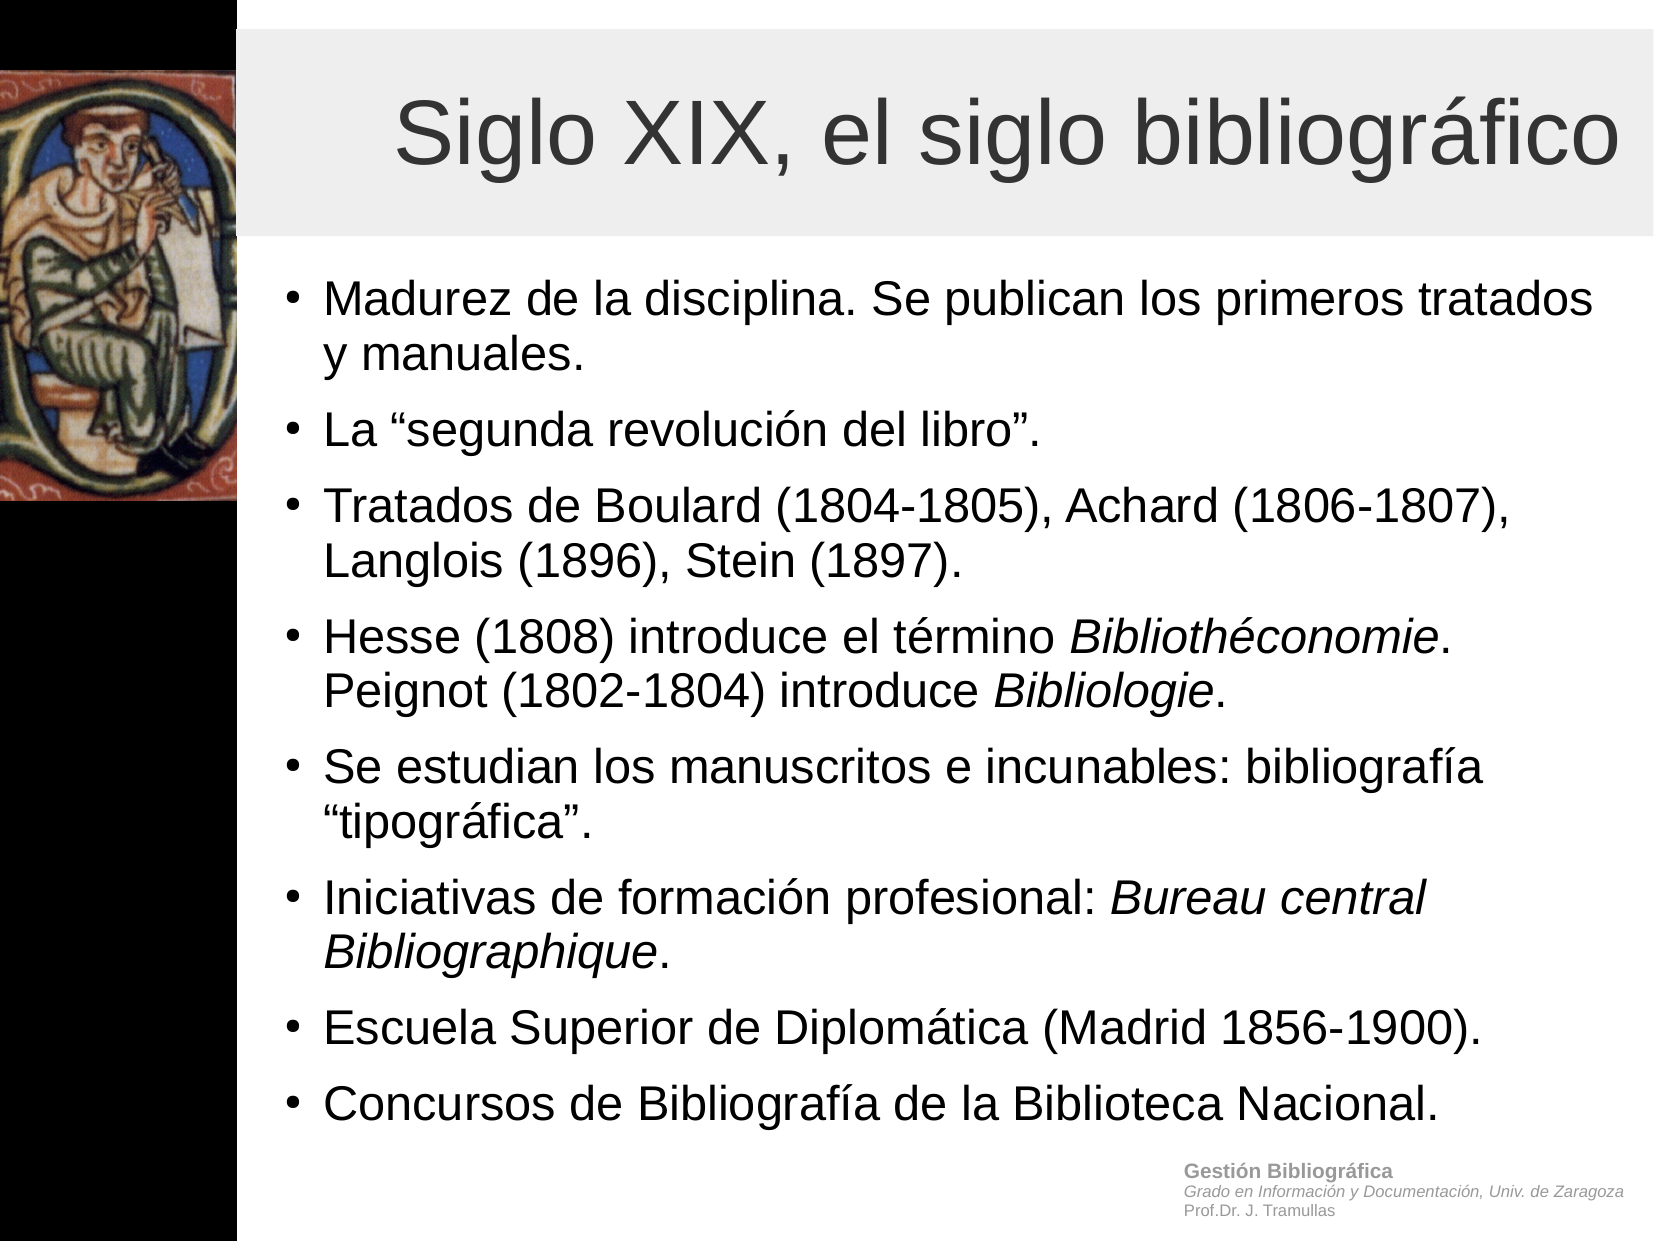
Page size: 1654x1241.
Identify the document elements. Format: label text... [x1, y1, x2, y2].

picture [0, 70, 237, 501]
list Madurez de la disciplina. Se publican los primeros tratados y manuales. La “segunda revolución del libro”. Tratados de Boulard (1804-1805), Achard (1806-1807), Langlois (1896), Stein (1897). Hesse (1808) introduce el término Bibliothéconomie. Peignot (1802-1804) introduce Bibliologie. Se estudian los manuscritos e incunables: bibliografía “tipográfica”. Iniciativas de formación profesional: Bureau central Bibliographique. Escuela Superior de Diplomática (Madrid 1856-1900). Concursos de Bibliografía de la Biblioteca Nacional. [271, 271, 1619, 1134]
title Siglo XIX, el siglo bibliográfico [236, 29, 1654, 237]
